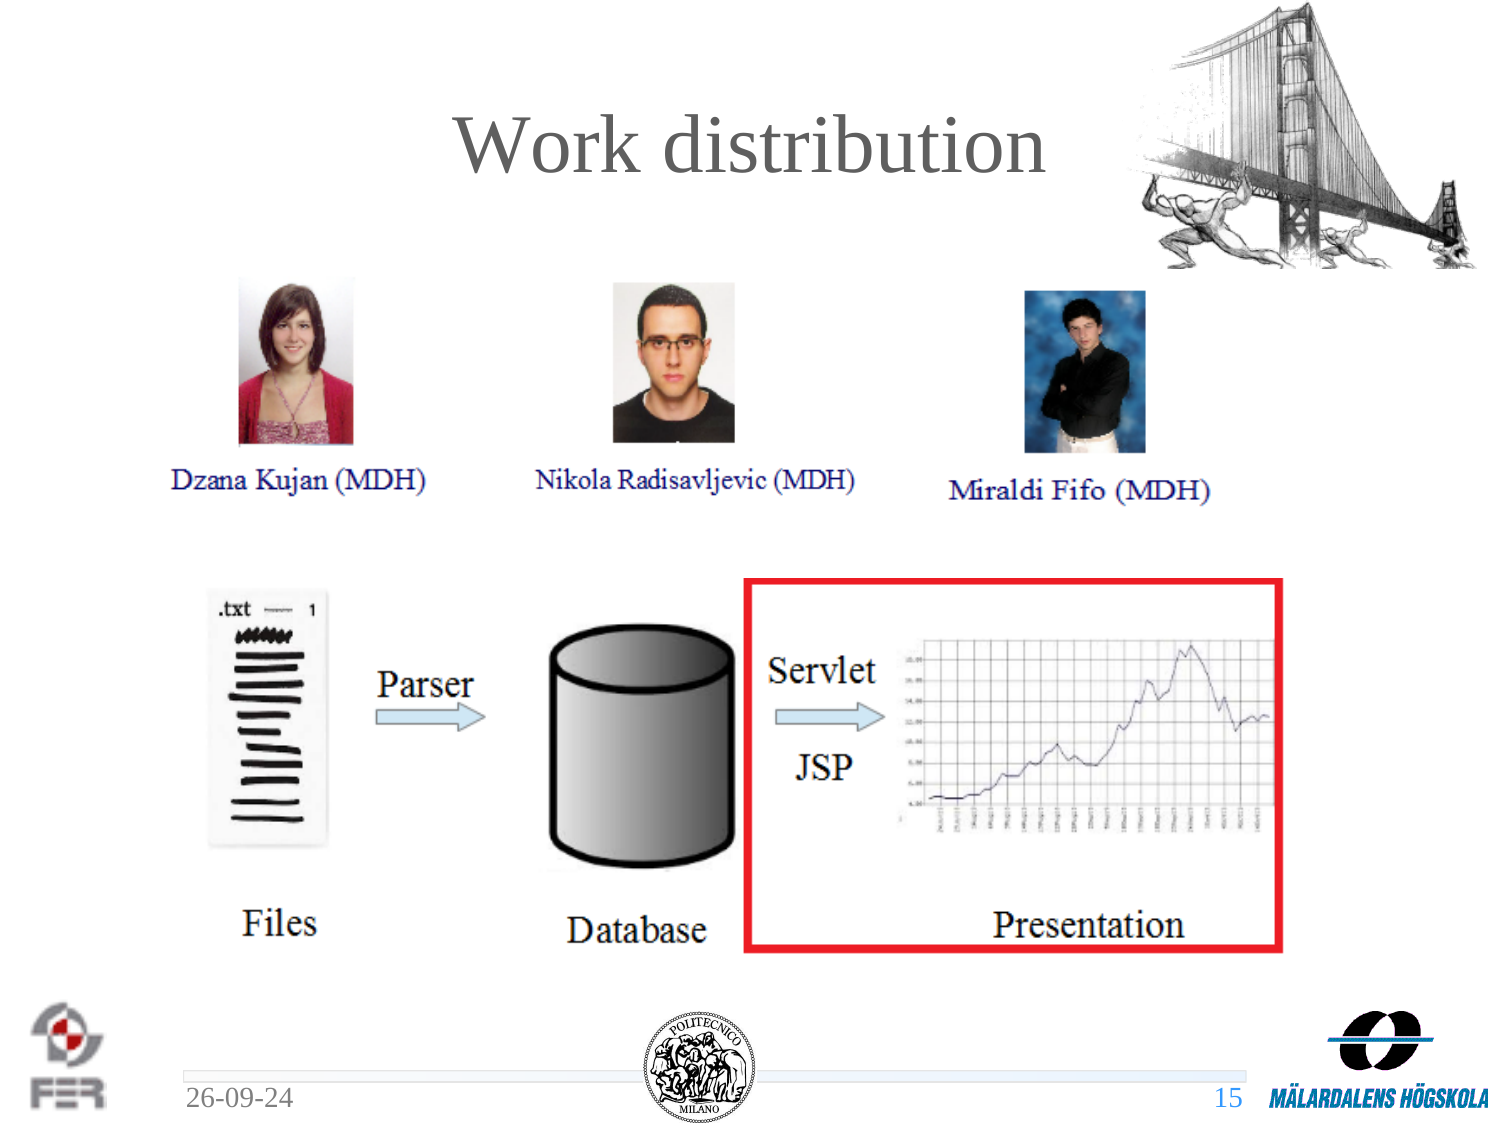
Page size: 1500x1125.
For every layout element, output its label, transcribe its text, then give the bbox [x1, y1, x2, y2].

picture [1435, 1096, 1441, 1104]
picture [153, 259, 438, 520]
picture [507, 259, 886, 532]
picture [29, 987, 107, 1125]
picture [1122, 0, 1477, 269]
picture [643, 1011, 757, 1123]
text_box 13-11-28 [171, 1070, 396, 1114]
picture [188, 578, 1285, 957]
text_box <numero> [1186, 1070, 1258, 1114]
picture [1368, 1093, 1374, 1104]
picture [933, 283, 1229, 532]
title Work distribution [75, 45, 1122, 233]
picture [1454, 1091, 1459, 1108]
picture [1269, 1011, 1488, 1108]
